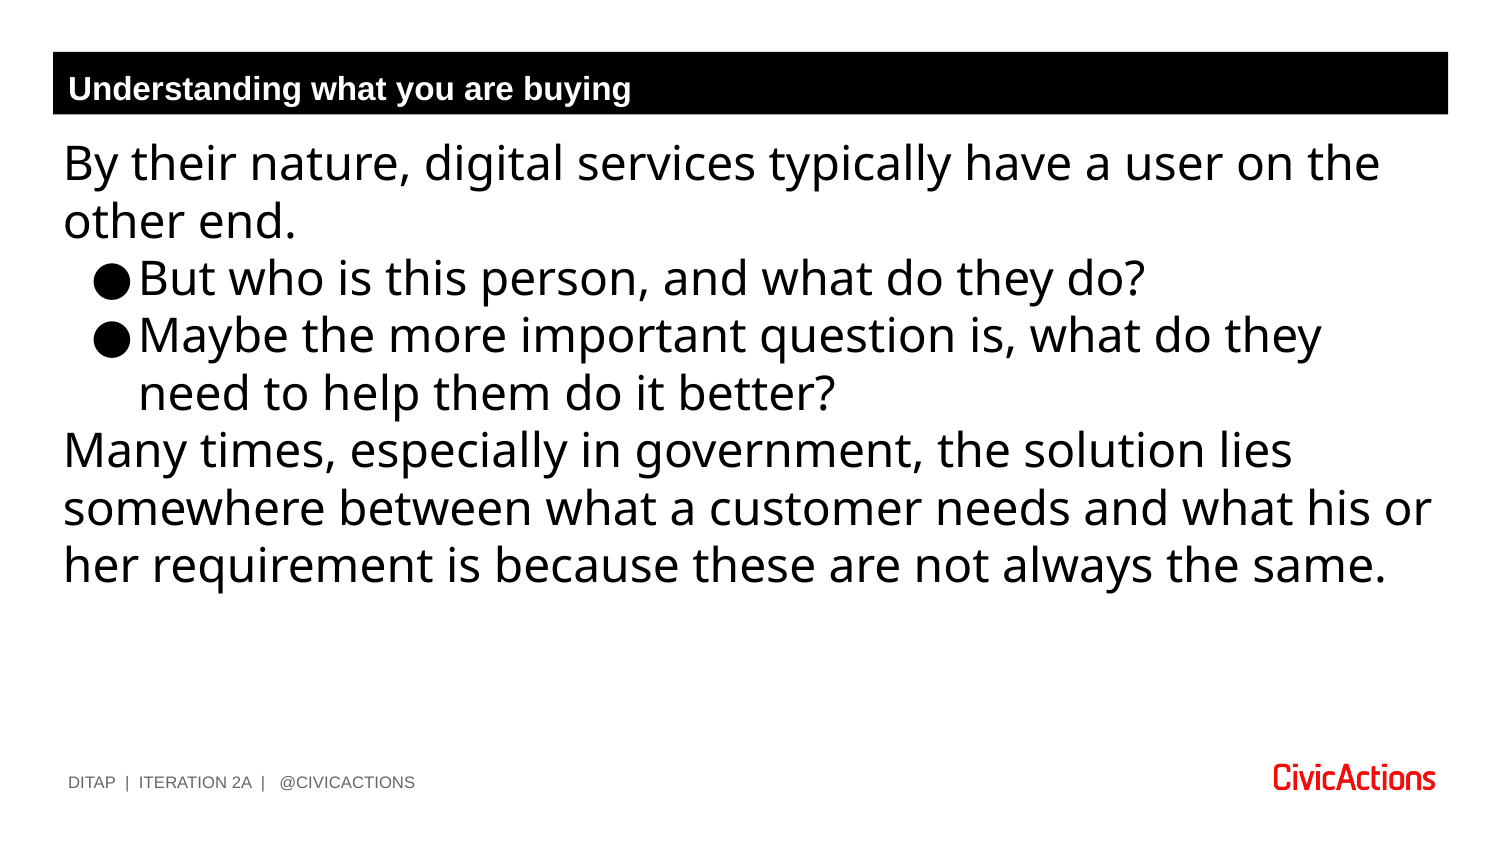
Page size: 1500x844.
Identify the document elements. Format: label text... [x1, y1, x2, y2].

title Understanding what you are buying [53, 51, 1449, 115]
picture [1271, 758, 1438, 795]
list By their nature, digital services typically have a user on the other end. But who is this person, and what do they do? Maybe the more important question is, what do they need to help them do it better? Many times, especially in government, the solution lies somewhere between what a customer needs and what his or her requirement is because these are not always the same. [53, 123, 1449, 605]
